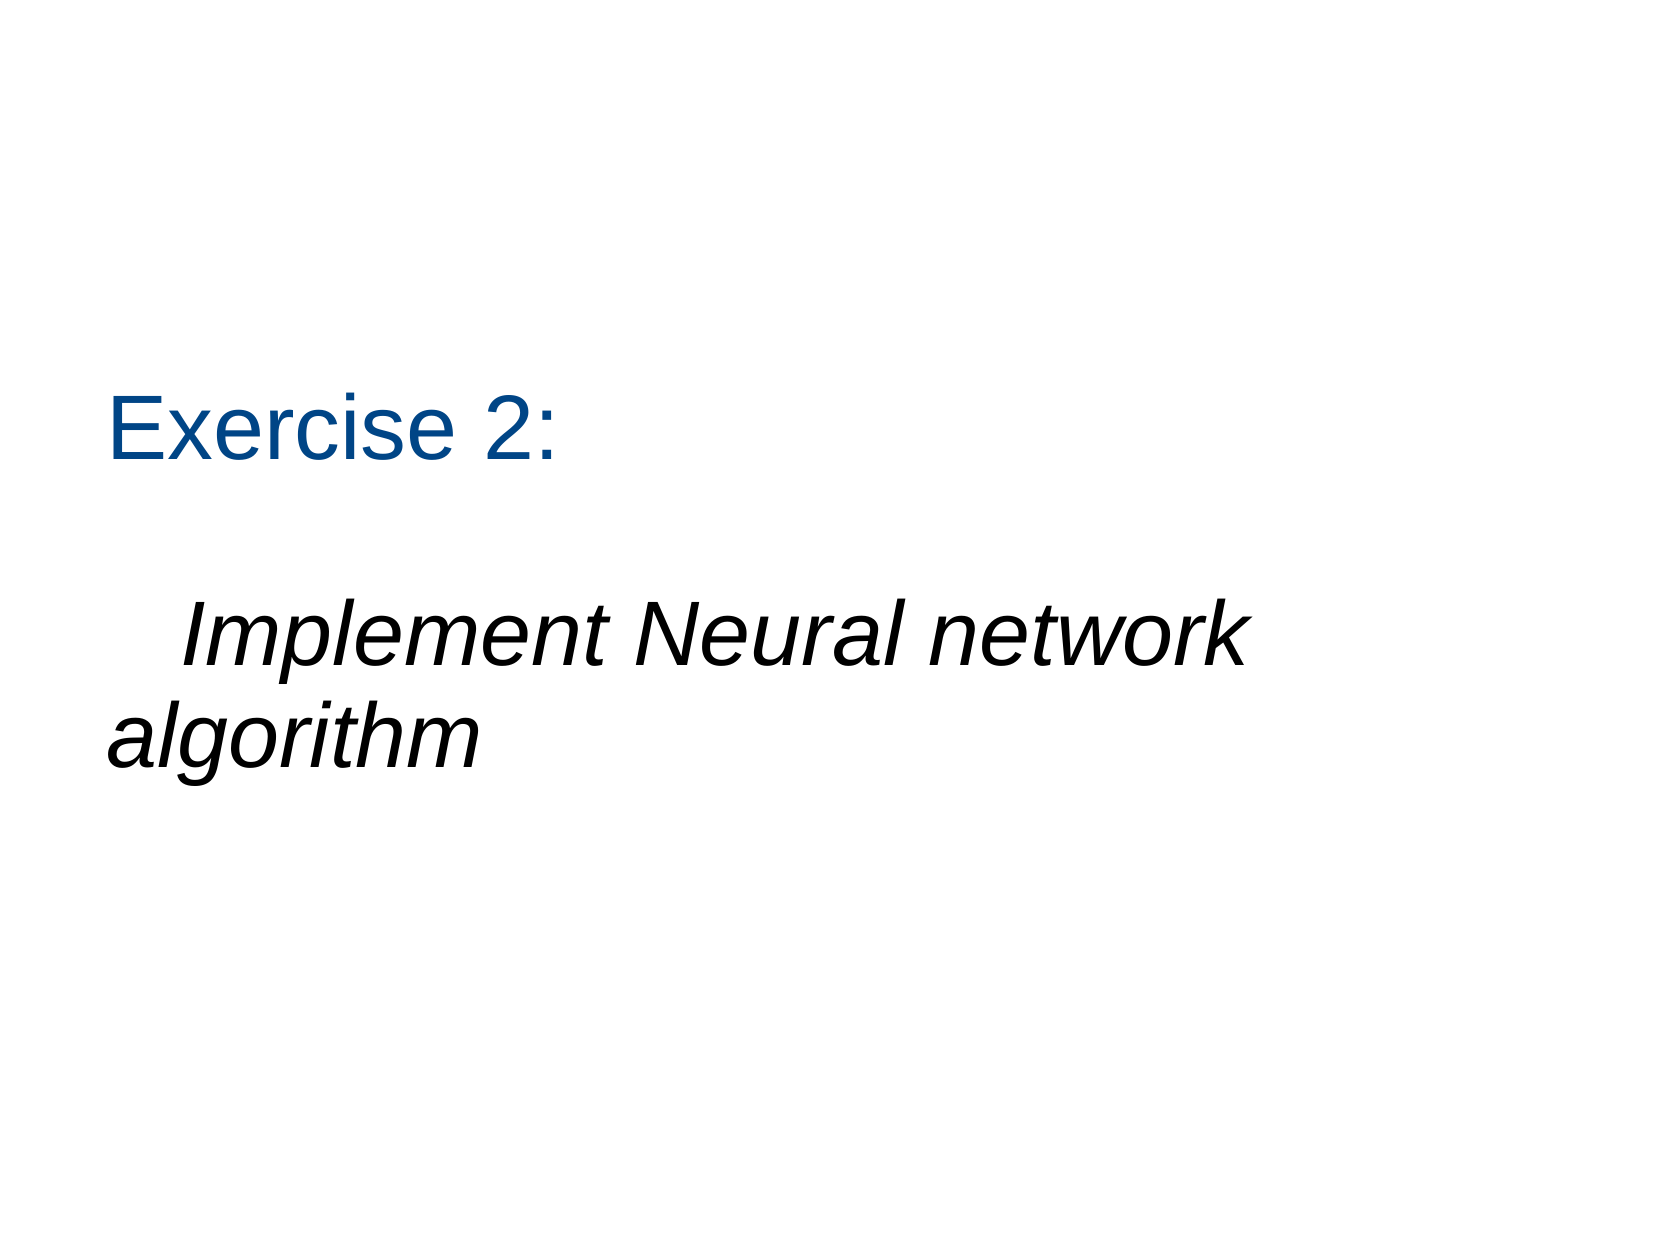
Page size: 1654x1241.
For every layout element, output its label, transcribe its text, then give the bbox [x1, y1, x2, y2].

title Exercise 2: Implement Neural network algorithm [106, 376, 1595, 787]
